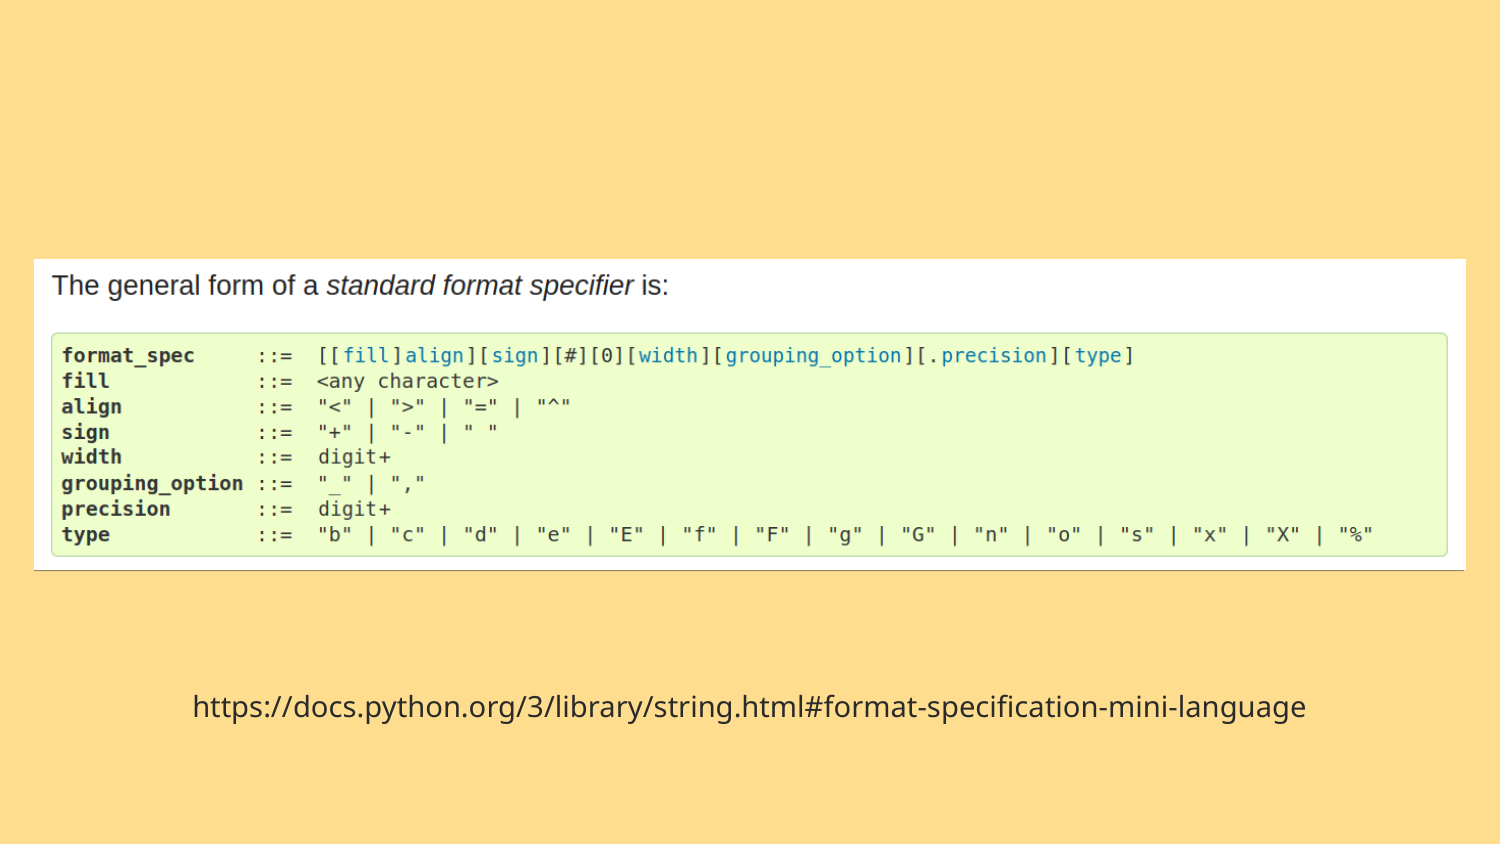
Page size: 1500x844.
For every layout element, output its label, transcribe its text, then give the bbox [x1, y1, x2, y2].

text_box https://docs.python.org/3/library/string.html#format-specification-mini-language [0, 673, 1500, 739]
picture [34, 259, 1466, 570]
